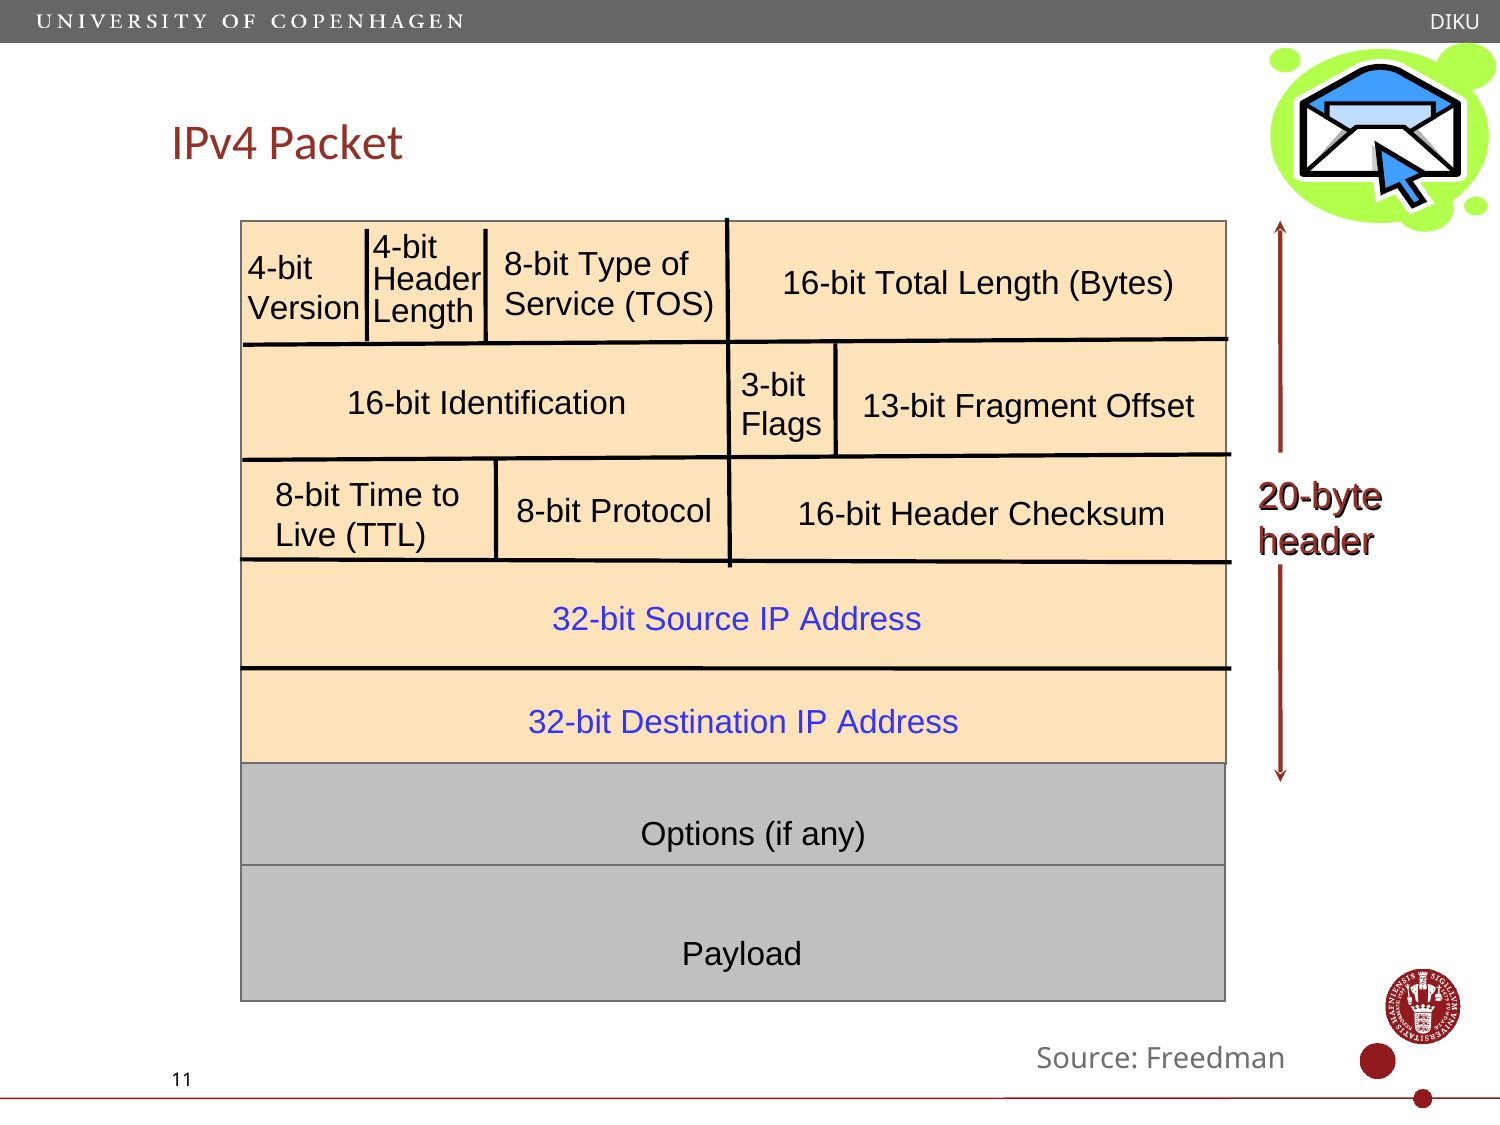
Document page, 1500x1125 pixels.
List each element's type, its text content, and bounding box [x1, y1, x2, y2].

text_box 16-bit Total Length (Bytes) [767, 254, 1190, 309]
text_box [731, 344, 833, 355]
text_box [240, 221, 725, 238]
text_box [732, 457, 1227, 560]
text_box 16-bit Identification [332, 374, 642, 429]
text_box 8-bit Time to Live (TTL) [260, 465, 485, 561]
text_box [240, 334, 726, 558]
text_box [370, 337, 483, 341]
text_box DIKU [469, 0, 1495, 43]
text_box 32-bit Destination IP Address [513, 692, 975, 748]
text_box 13-bit Fragment Offset [847, 377, 1211, 432]
text_box [838, 342, 1227, 454]
text_box [498, 460, 727, 558]
text_box [730, 221, 1227, 339]
text_box 4-bit Version [232, 238, 357, 334]
text_box 8-bit Protocol [501, 481, 728, 537]
text_box Payload [666, 925, 818, 980]
text_box [488, 330, 725, 341]
text_box 4-bit Header Length [357, 226, 497, 337]
picture [0, 910, 1500, 1122]
text_box IPv4 Packet [171, 75, 1269, 171]
picture [1269, 42, 1497, 232]
text_box [240, 671, 1227, 1001]
text_box Source: Freedman [1021, 1031, 1341, 1083]
text_box 8-bit Type of Service (TOS) [489, 235, 730, 330]
text_box [240, 562, 1227, 666]
text_box Options (if any) [625, 804, 882, 859]
text_box [732, 450, 833, 455]
text_box 3-bit Flags [726, 355, 838, 450]
text_box <number> [171, 1067, 522, 1092]
text_box 16-bit Header Checksum [782, 484, 1181, 540]
text_box 20-byte header [1242, 463, 1397, 569]
text_box 32-bit Source IP Address [537, 590, 938, 645]
